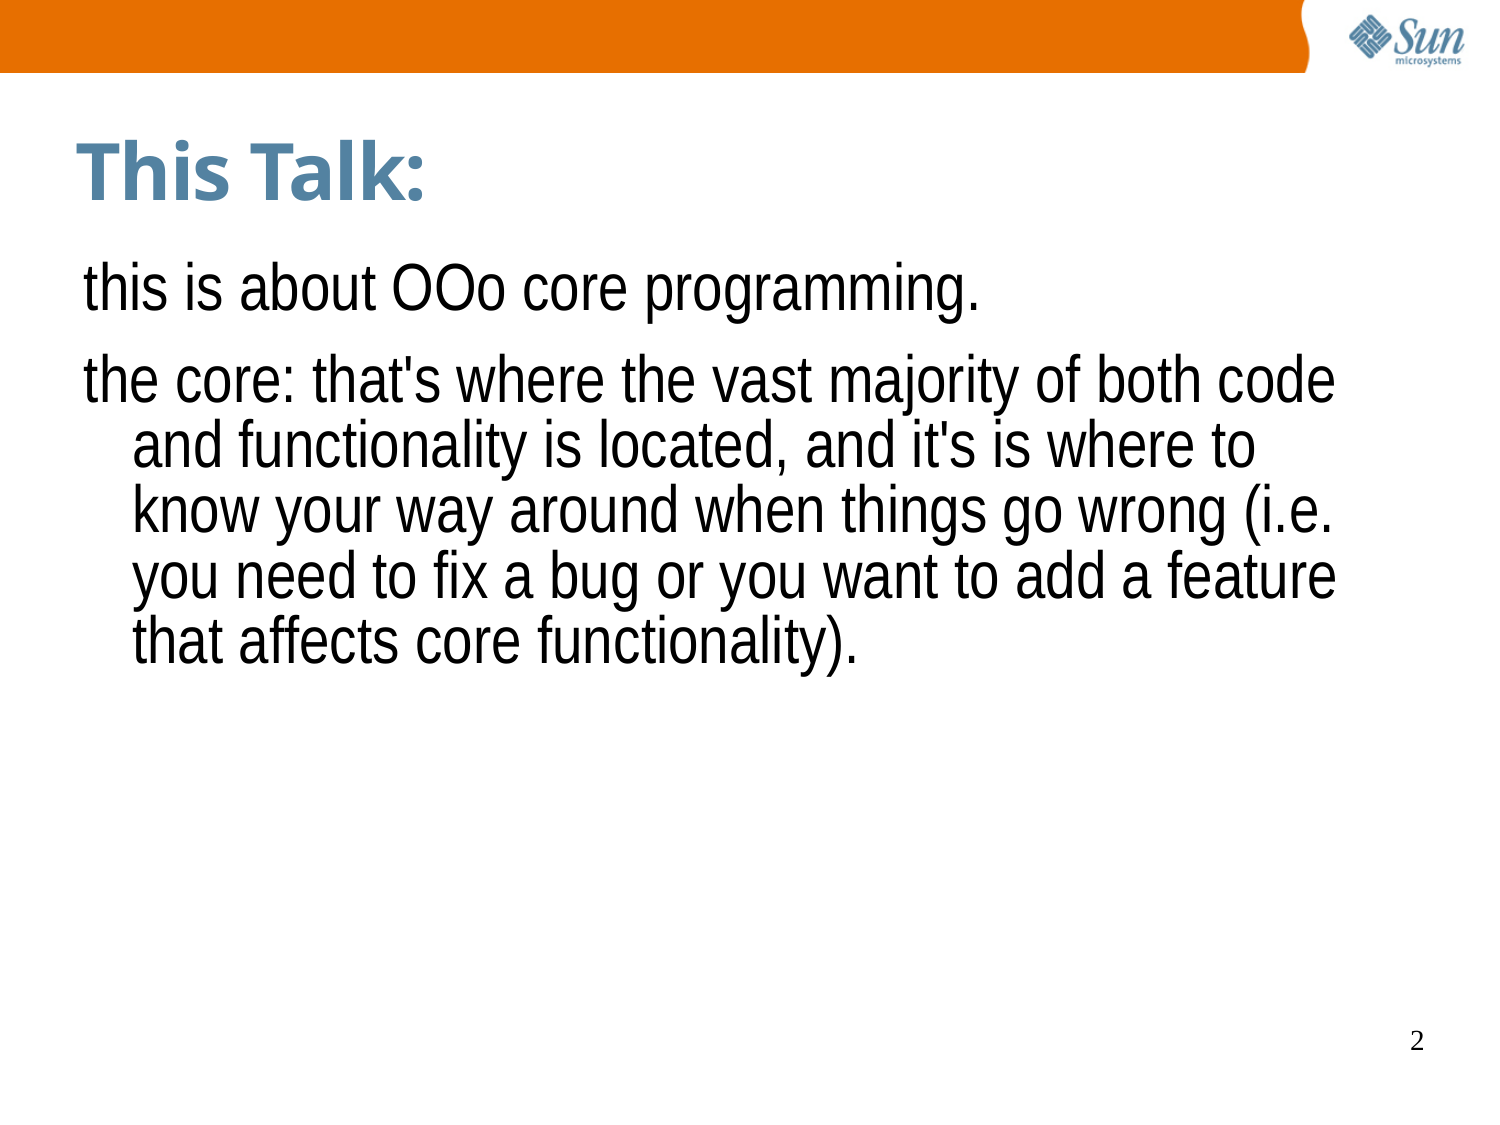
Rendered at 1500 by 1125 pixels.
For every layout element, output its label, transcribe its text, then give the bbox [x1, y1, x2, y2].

title This Talk: [75, 123, 1437, 232]
picture [0, 0, 1500, 73]
list this is about OOo core programming. the core: that's where the vast majority of both code and functionality is located, and it's is where to know your way around when things go wrong (i.e. you need to fix a bug or you want to add a feature that affects core functionality). [64, 258, 1401, 1062]
